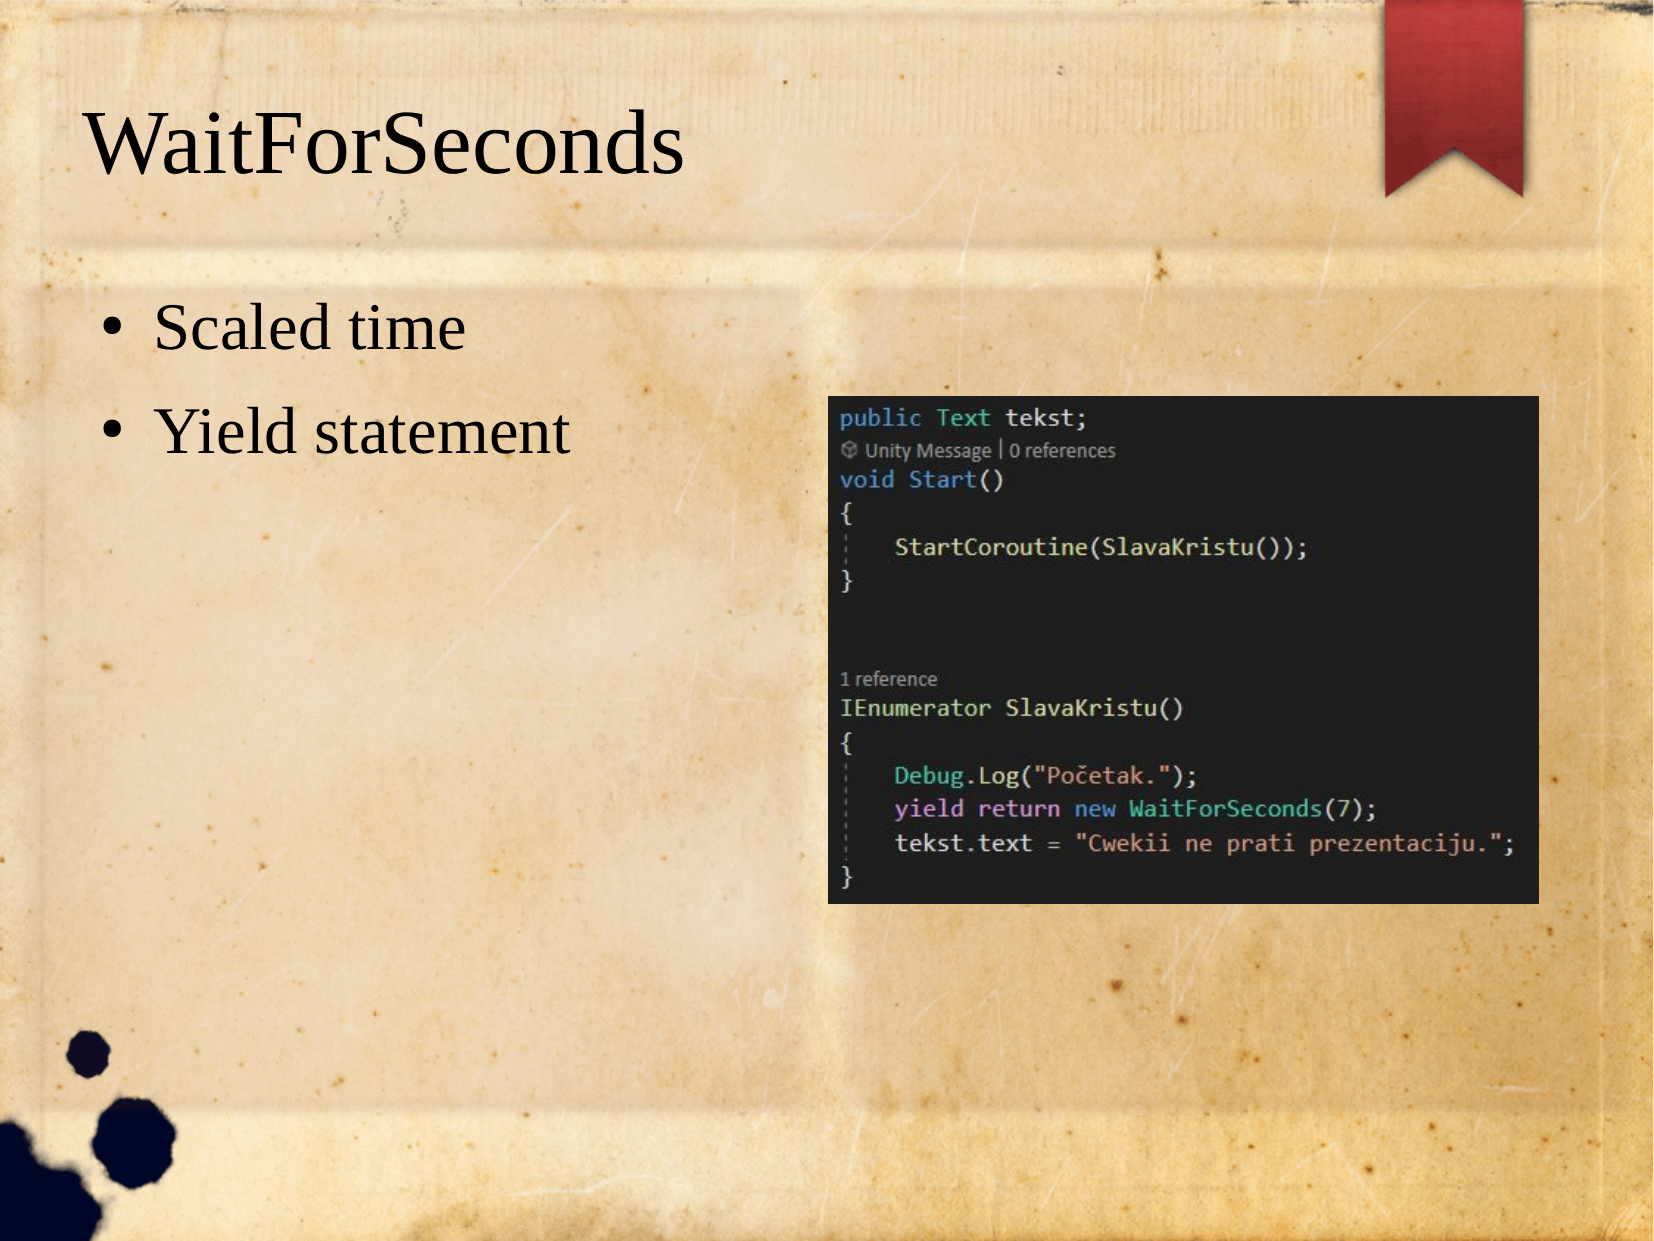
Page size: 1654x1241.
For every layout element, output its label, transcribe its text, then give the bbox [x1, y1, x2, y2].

list Scaled time Yield statement [82, 290, 793, 1010]
title WaitForSeconds [82, 49, 1347, 237]
picture [0, 0, 1654, 1241]
